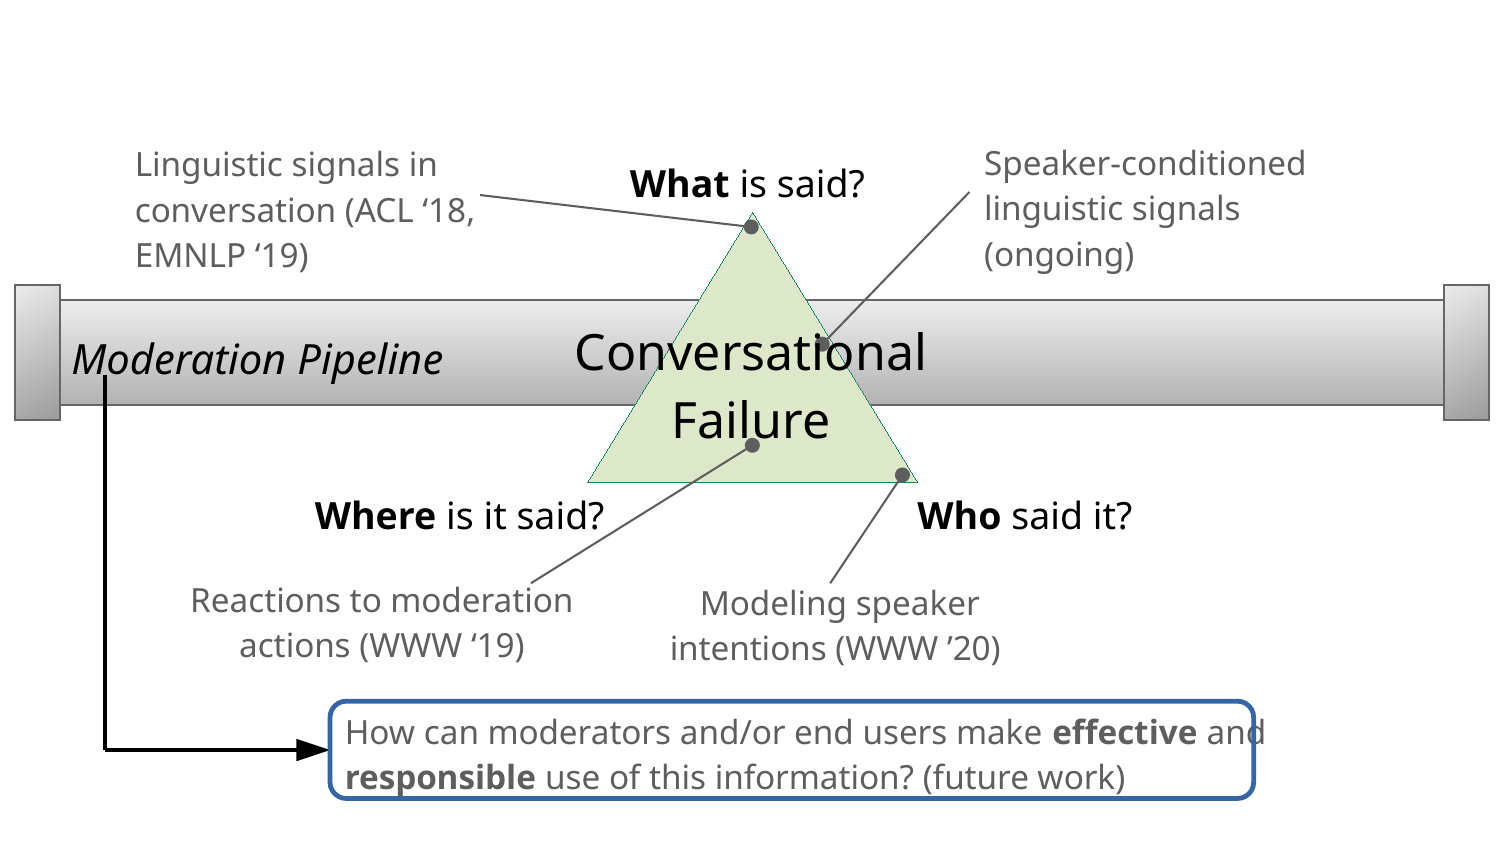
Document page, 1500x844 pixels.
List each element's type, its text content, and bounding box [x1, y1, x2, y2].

text_box Where is it said? [300, 482, 633, 545]
text_box [859, 285, 1490, 421]
text_box Who said it? [902, 482, 1161, 545]
text_box [587, 451, 739, 483]
text_box Moderation Pipeline [61, 322, 470, 391]
text_box Modeling speaker intentions (WWW ’20) [655, 572, 1130, 673]
text_box What is said? [615, 150, 901, 213]
text_box Where is it said? [596, 522, 633, 545]
text_box How can moderators and/or end users make effective and responsible use of this information? (future work) [330, 701, 1396, 811]
text_box How can moderators and/or end users make effective and responsible use of this information? (future work) [333, 704, 1251, 796]
text_box [15, 213, 862, 421]
text_box Speaker-conditioned linguistic signals (ongoing) [969, 132, 1363, 284]
text_box Reactions to moderation actions (WWW ‘19) [175, 569, 592, 678]
text_box Linguistic signals in conversation (ACL ‘18, EMNLP ‘19) [120, 133, 513, 286]
text_box [696, 451, 918, 483]
text_box Conversational Failure [556, 309, 947, 451]
